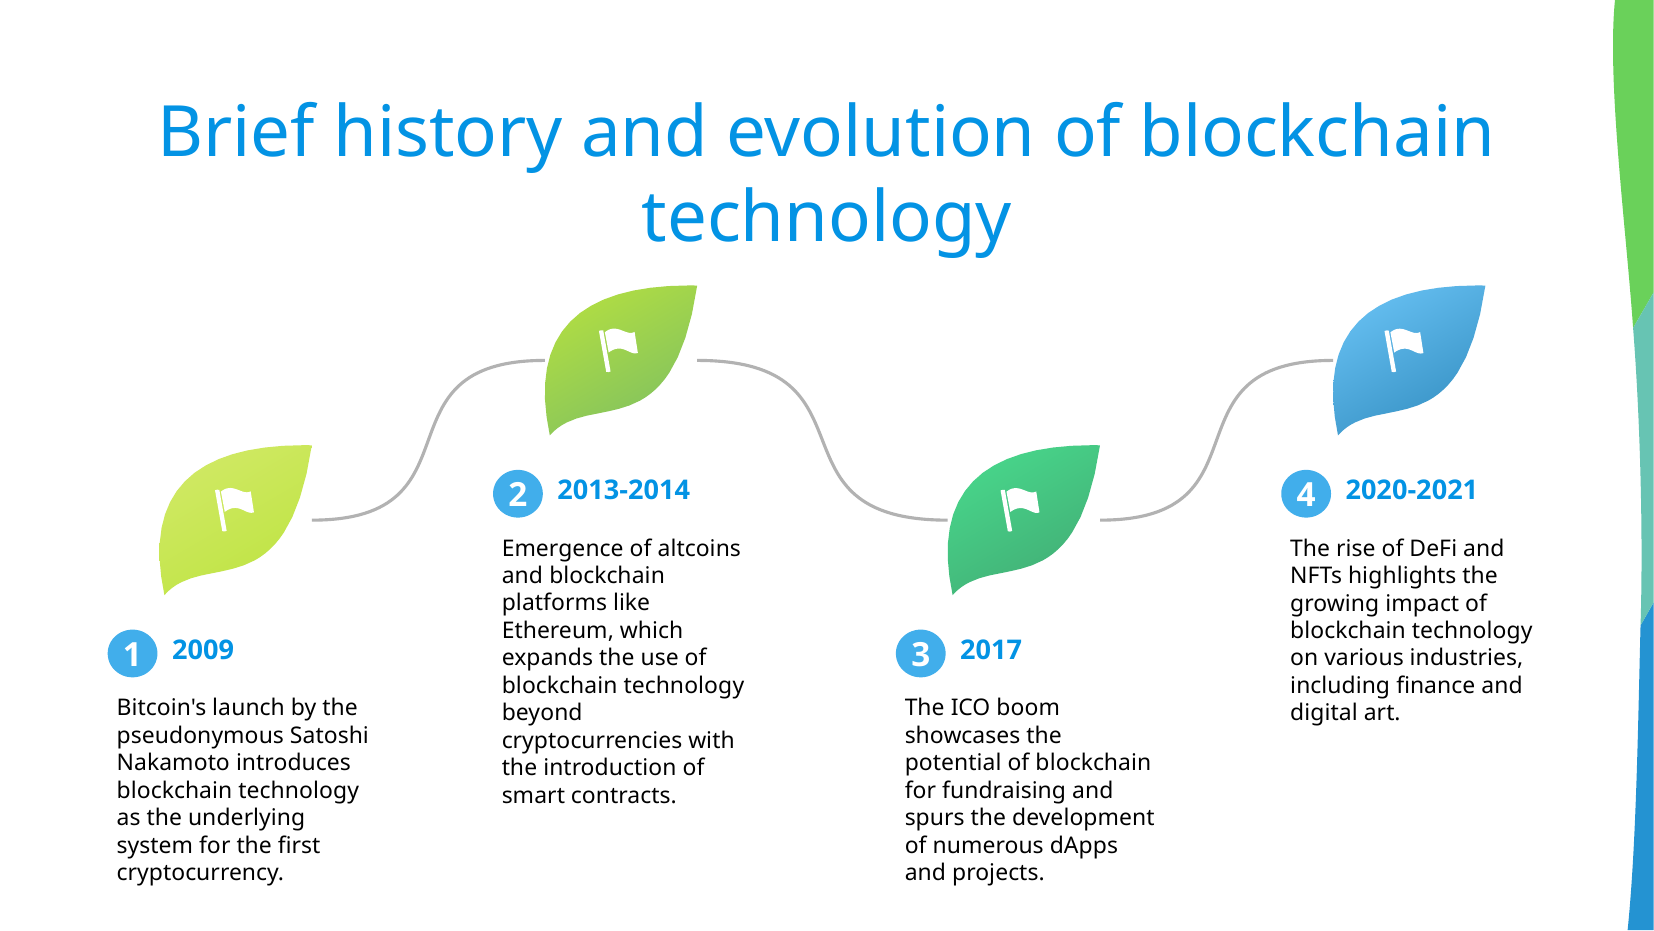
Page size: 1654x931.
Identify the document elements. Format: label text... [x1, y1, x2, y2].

text_box Bitcoin's launch by the pseudonymous Satoshi Nakamoto introduces blockchain technology as the underlying system for the first cryptocurrency. [101, 685, 387, 893]
text_box [544, 285, 698, 436]
text_box [947, 445, 1101, 596]
text_box 2009 [157, 625, 387, 673]
text_box 3 [895, 629, 946, 678]
text_box 2017 [945, 625, 1175, 673]
text_box Brief history and evolution of blockchain technology [0, 78, 1654, 263]
text_box The ICO boom showcases the potential of blockchain for fundraising and spurs the development of numerous dApps and projects. [890, 685, 1176, 893]
text_box Emergence of altcoins and blockchain platforms like Ethereum, which expands the use of blockchain technology beyond cryptocurrencies with the introduction of smart contracts. [487, 525, 773, 816]
text_box 4 [1281, 469, 1332, 518]
text_box 1 [107, 629, 158, 678]
text_box [1333, 285, 1486, 436]
text_box The rise of DeFi and NFTs highlights the growing impact of blockchain technology on various industries, including finance and digital art. [1275, 525, 1561, 733]
text_box 2013-2014 [542, 465, 773, 513]
text_box [159, 445, 312, 596]
text_box 2 [493, 469, 543, 518]
text_box 2020-2021 [1330, 465, 1561, 513]
